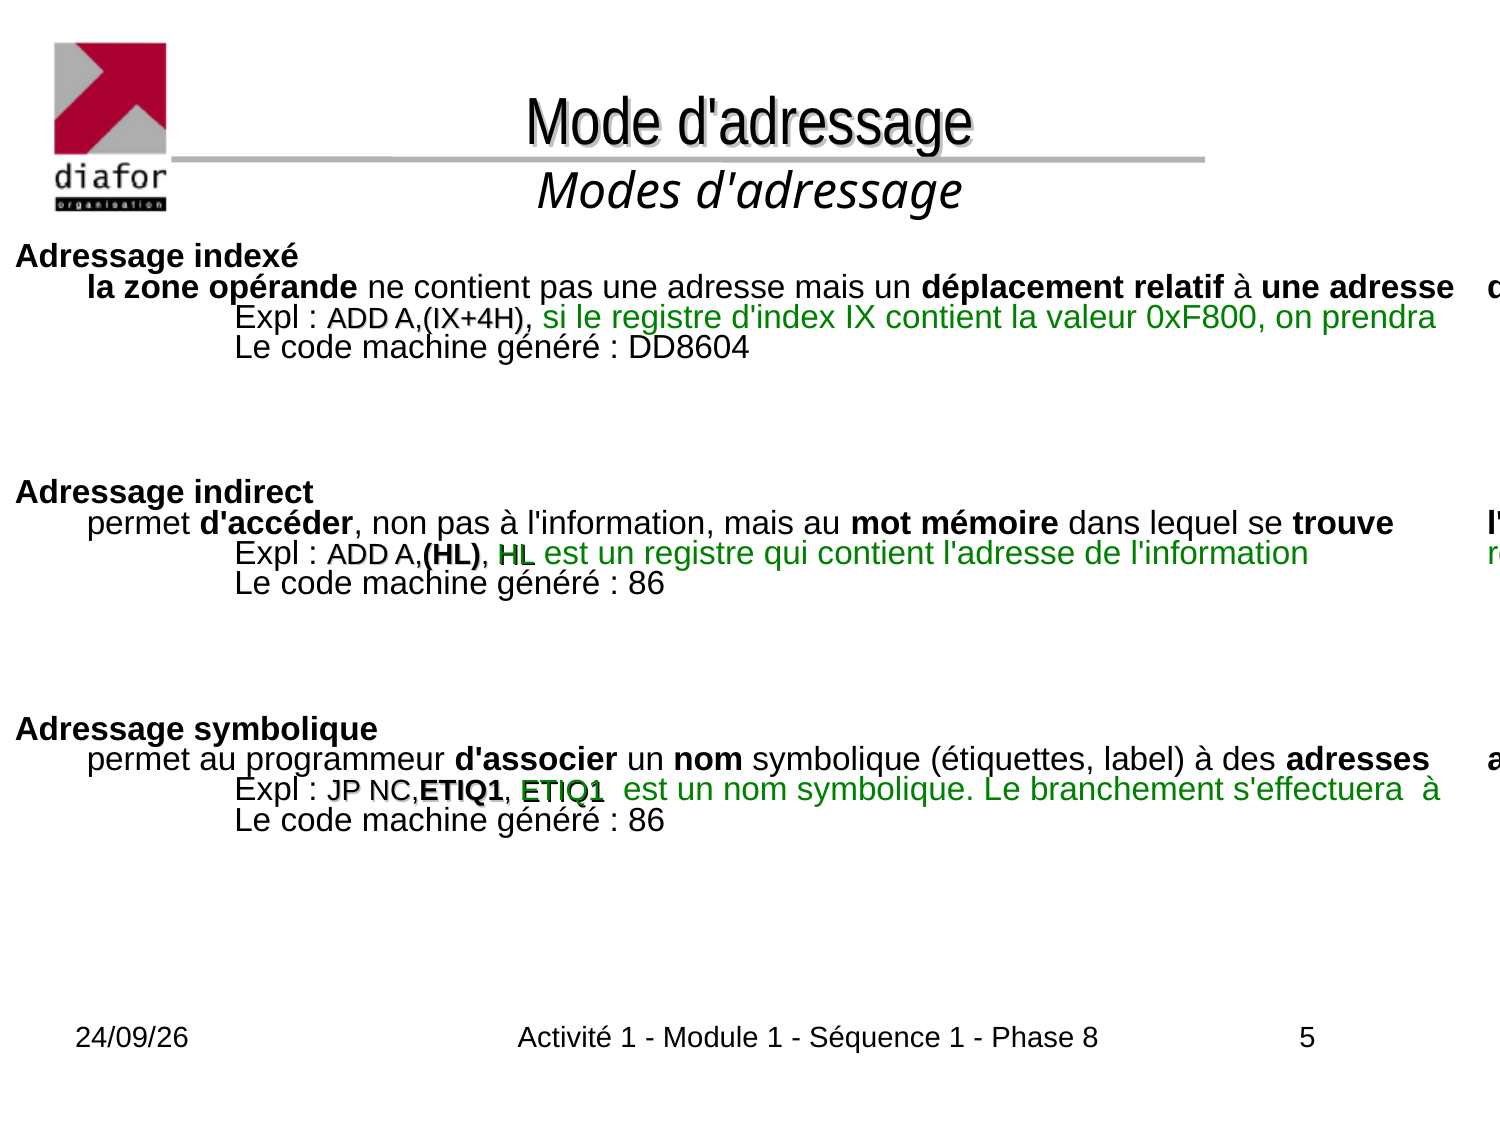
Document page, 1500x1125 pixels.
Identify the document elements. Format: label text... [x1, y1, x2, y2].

text_box [75, 1024, 320, 1096]
title Mode d'adressage Modes d'adressage [75, 45, 1426, 236]
text_box Adressage indexé la zone opérande ne contient pas une adresse mais un déplacement relatif à une adresse de référencé, celle contenue par le registre d'index. Expl : ADD A,(IX+4H), si le registre d'index IX contient la valeur 0xF800, on prendra la donnée se trouvant à l'adresse absolue 0xF804 Le code machine généré : DD8604 [0, 236, 1500, 433]
text_box Activité 1 - Module 1 - Séquence 1 - Phase 8 [324, 1024, 1293, 1096]
text_box Adressage symbolique permet au programmeur d'associer un nom symbolique (étiquettes, label) à des adresses absolues de la mémoire. Expl : JP NC,ETIQ1, ETIQ1 est un nom symbolique. Le branchement s'effectuera à l'adresse associée à cette étiquette. Le code machine généré : 86 [0, 708, 1500, 906]
text_box [1299, 1024, 1419, 1096]
text_box Adressage indirect permet d'accéder, non pas à l'information, mais au mot mémoire dans lequel se trouve l'adresse effective de l'information. Expl : ADD A,(HL), HL est un registre qui contient l'adresse de l'information recherchée. Le code machine généré : 86 [0, 472, 1500, 670]
